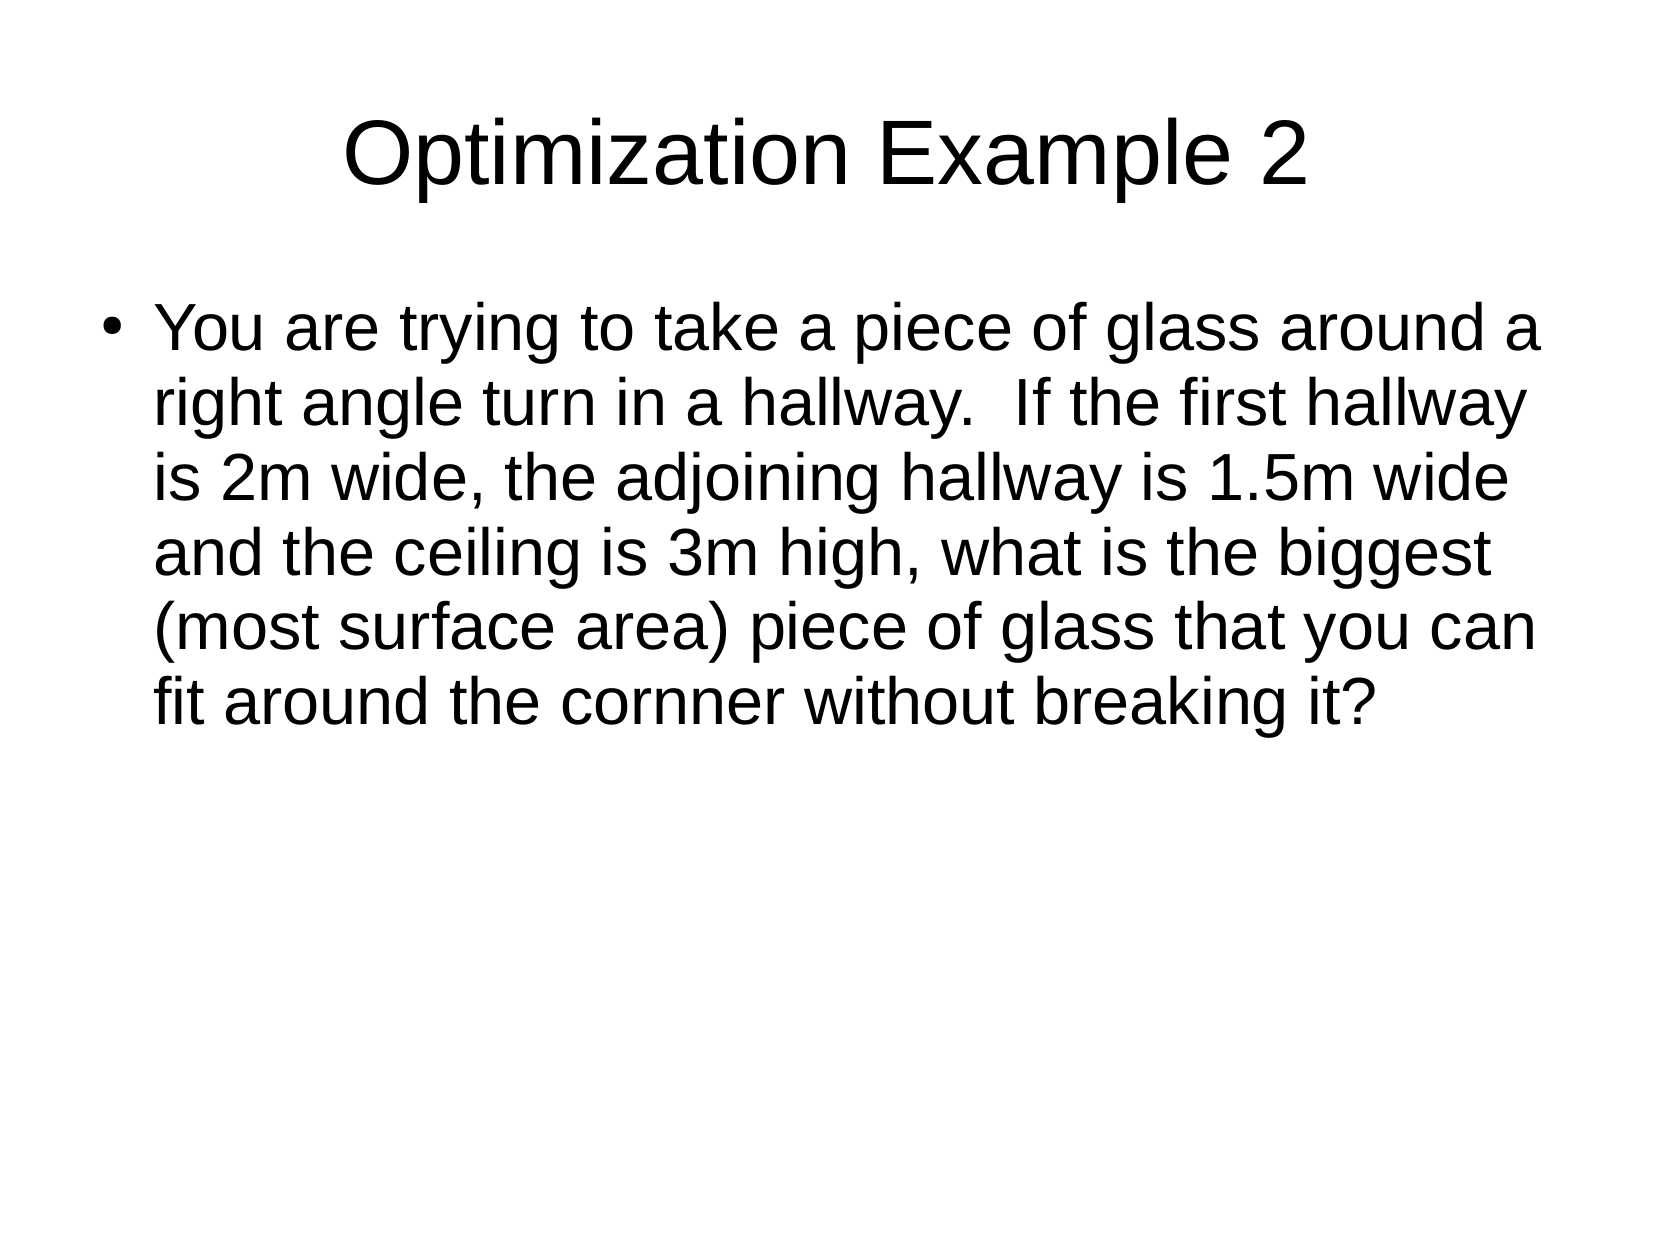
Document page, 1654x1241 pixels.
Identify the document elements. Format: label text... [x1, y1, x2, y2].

title Optimization Example 2 [82, 49, 1571, 257]
list You are trying to take a piece of glass around a right angle turn in a hallway. If the first hallway is 2m wide, the adjoining hallway is 1.5m wide and the ceiling is 3m high, what is the biggest (most surface area) piece of glass that you can fit around the cornner without breaking it? [82, 290, 1571, 1109]
